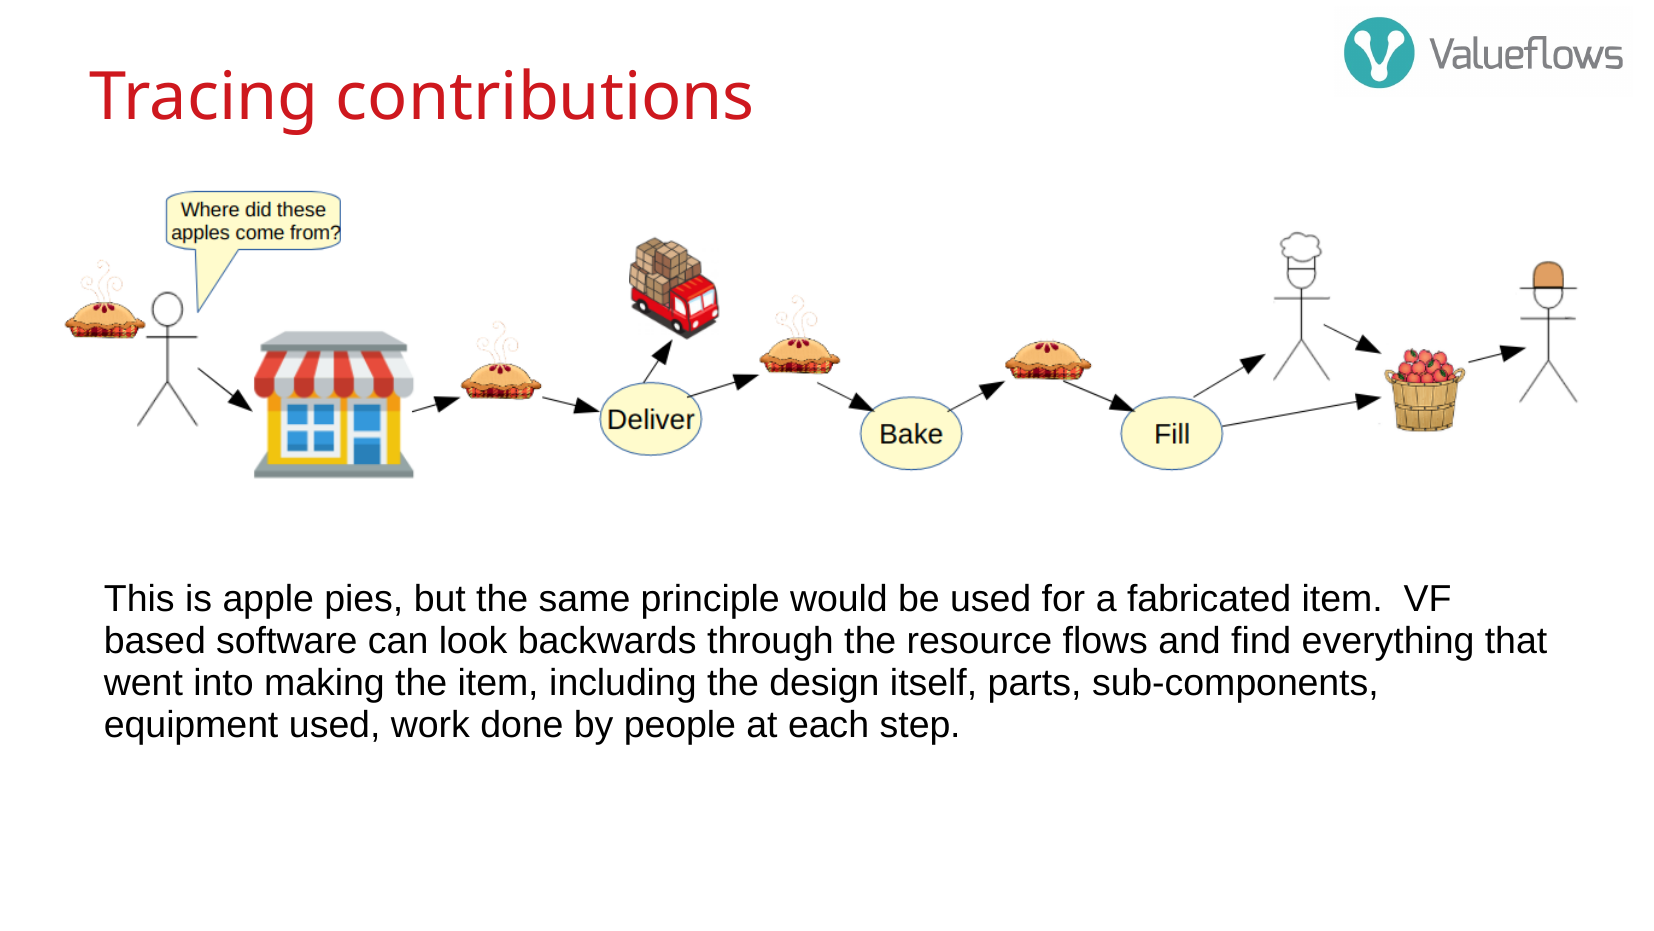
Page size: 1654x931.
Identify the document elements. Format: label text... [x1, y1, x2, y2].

text_box Tracing contributions [75, 40, 1439, 134]
text_box This is apple pies, but the same principle would be used for a fabricated item. VF based software can look backwards through the resource flows and find everything that went into making the item, including the design itself, parts, sub-components, equipment used, work done by people at each step. [89, 570, 1575, 905]
picture [60, 162, 1594, 498]
picture [1334, 6, 1633, 97]
